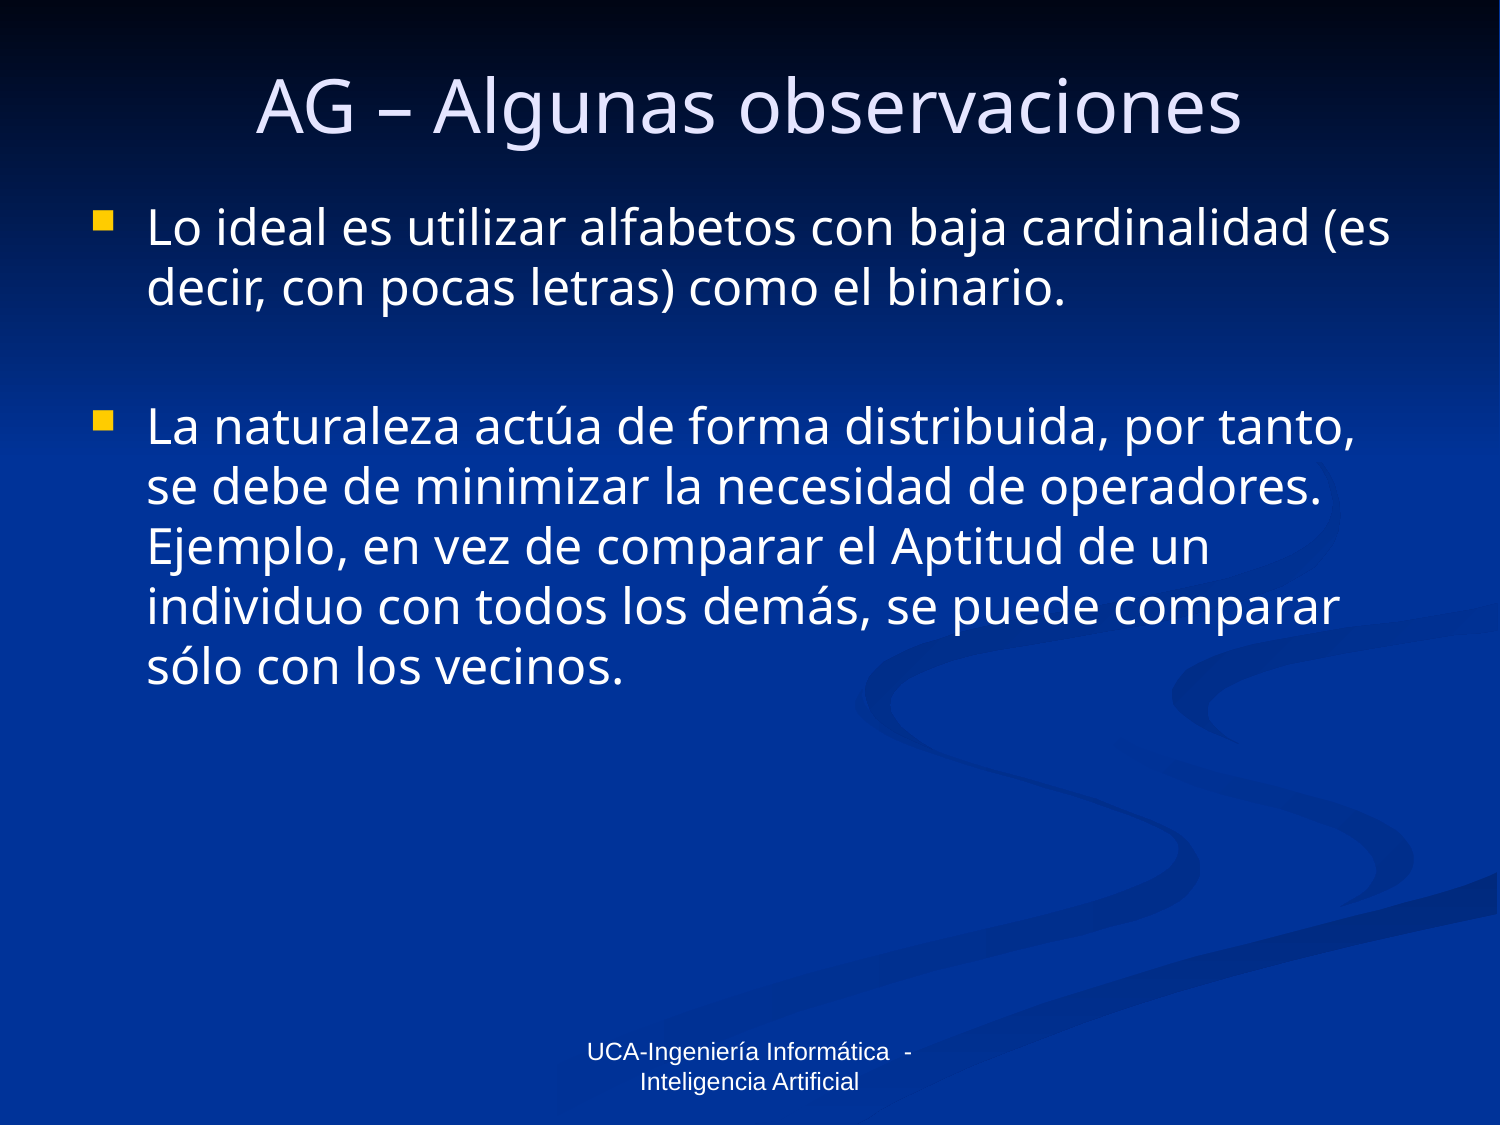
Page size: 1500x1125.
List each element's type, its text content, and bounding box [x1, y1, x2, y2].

footer UCA-Ingeniería Informática - Inteligencia Artificial [512, 1025, 988, 1104]
title AG – Algunas observaciones [75, 45, 1425, 163]
list Lo ideal es utilizar alfabetos con baja cardinalidad (es decir, con pocas letras) como el binario. La naturaleza actúa de forma distribuida, por tanto, se debe de minimizar la necesidad de operadores. Ejemplo, en vez de comparar el Aptitud de un individuo con todos los demás, se puede comparar sólo con los vecinos. [75, 187, 1425, 1005]
